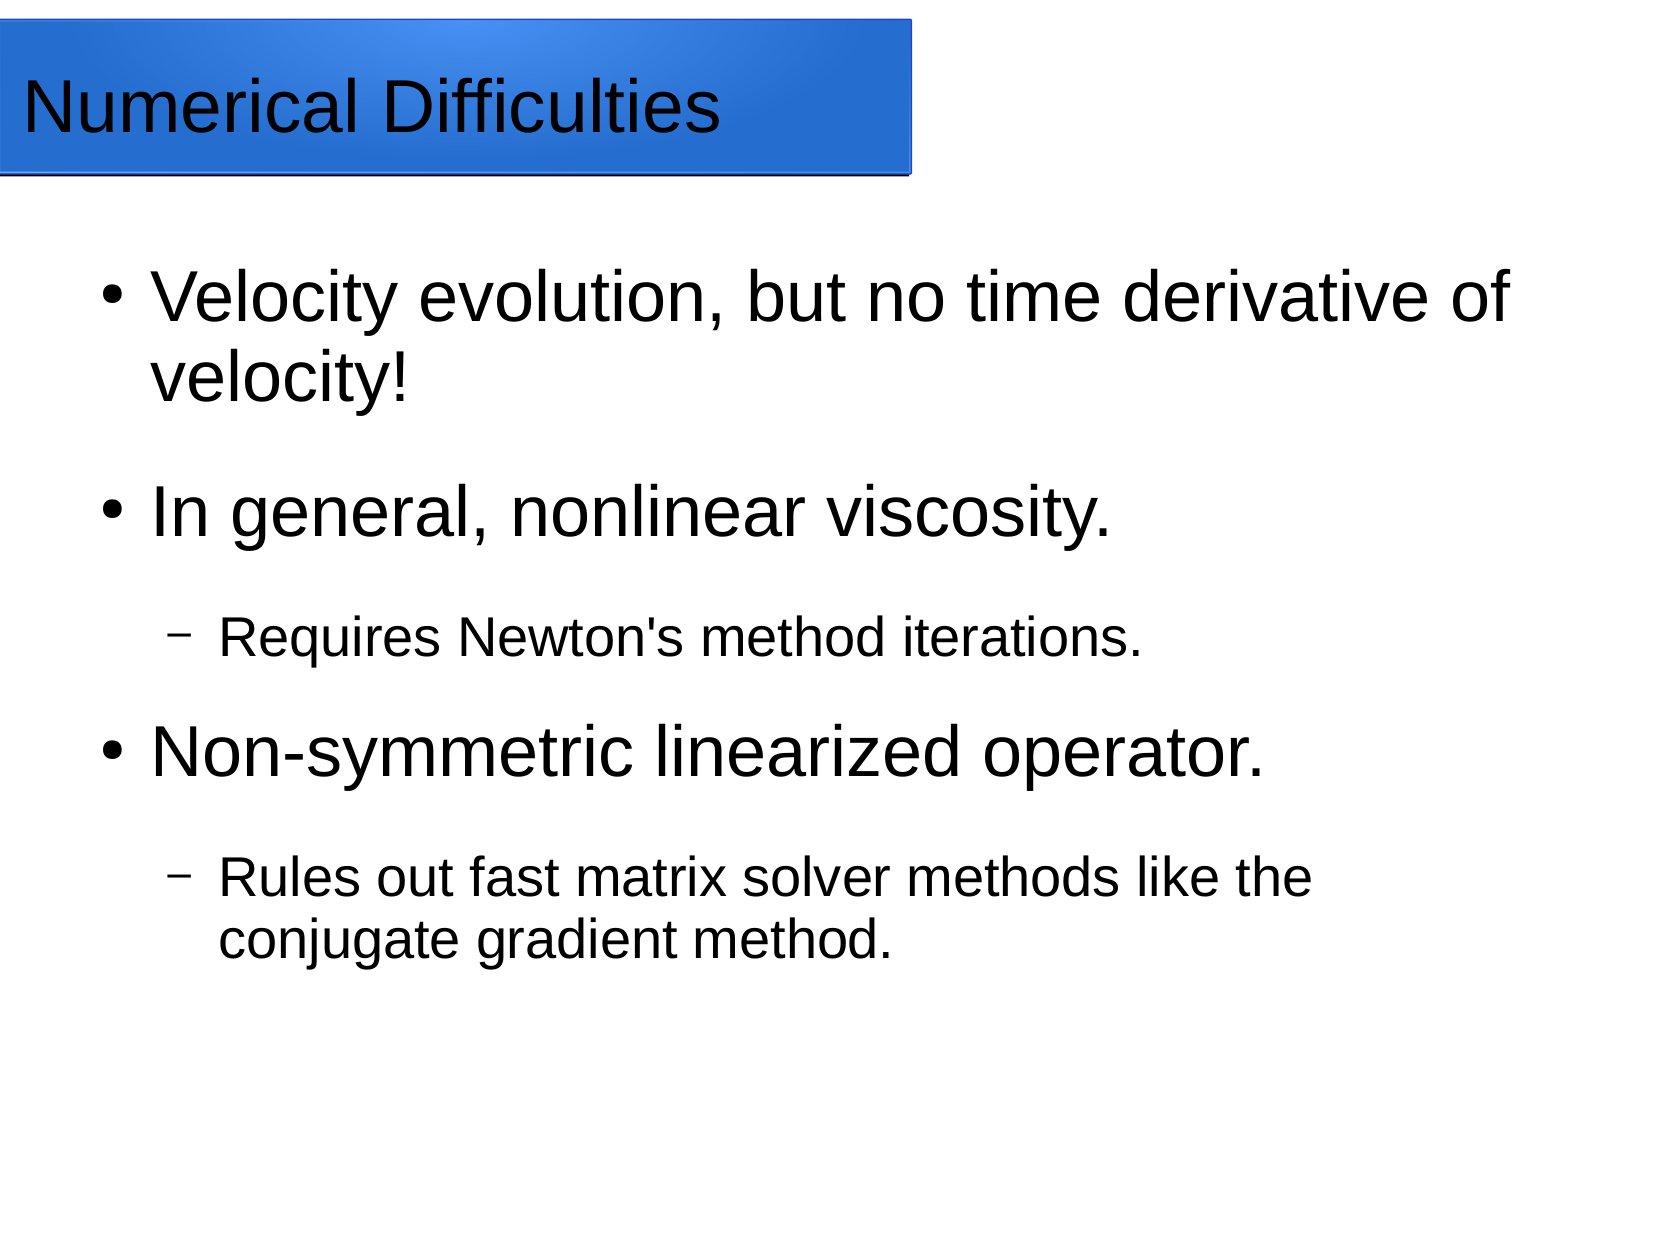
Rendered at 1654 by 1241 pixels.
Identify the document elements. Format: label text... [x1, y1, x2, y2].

title Numerical Difficulties [22, 47, 886, 166]
list Velocity evolution, but no time derivative of velocity! In general, nonlinear viscosity. Requires Newton's method iterations. Non-symmetric linearized operator. Rules out fast matrix solver methods like the conjugate gradient method. [82, 255, 1571, 976]
